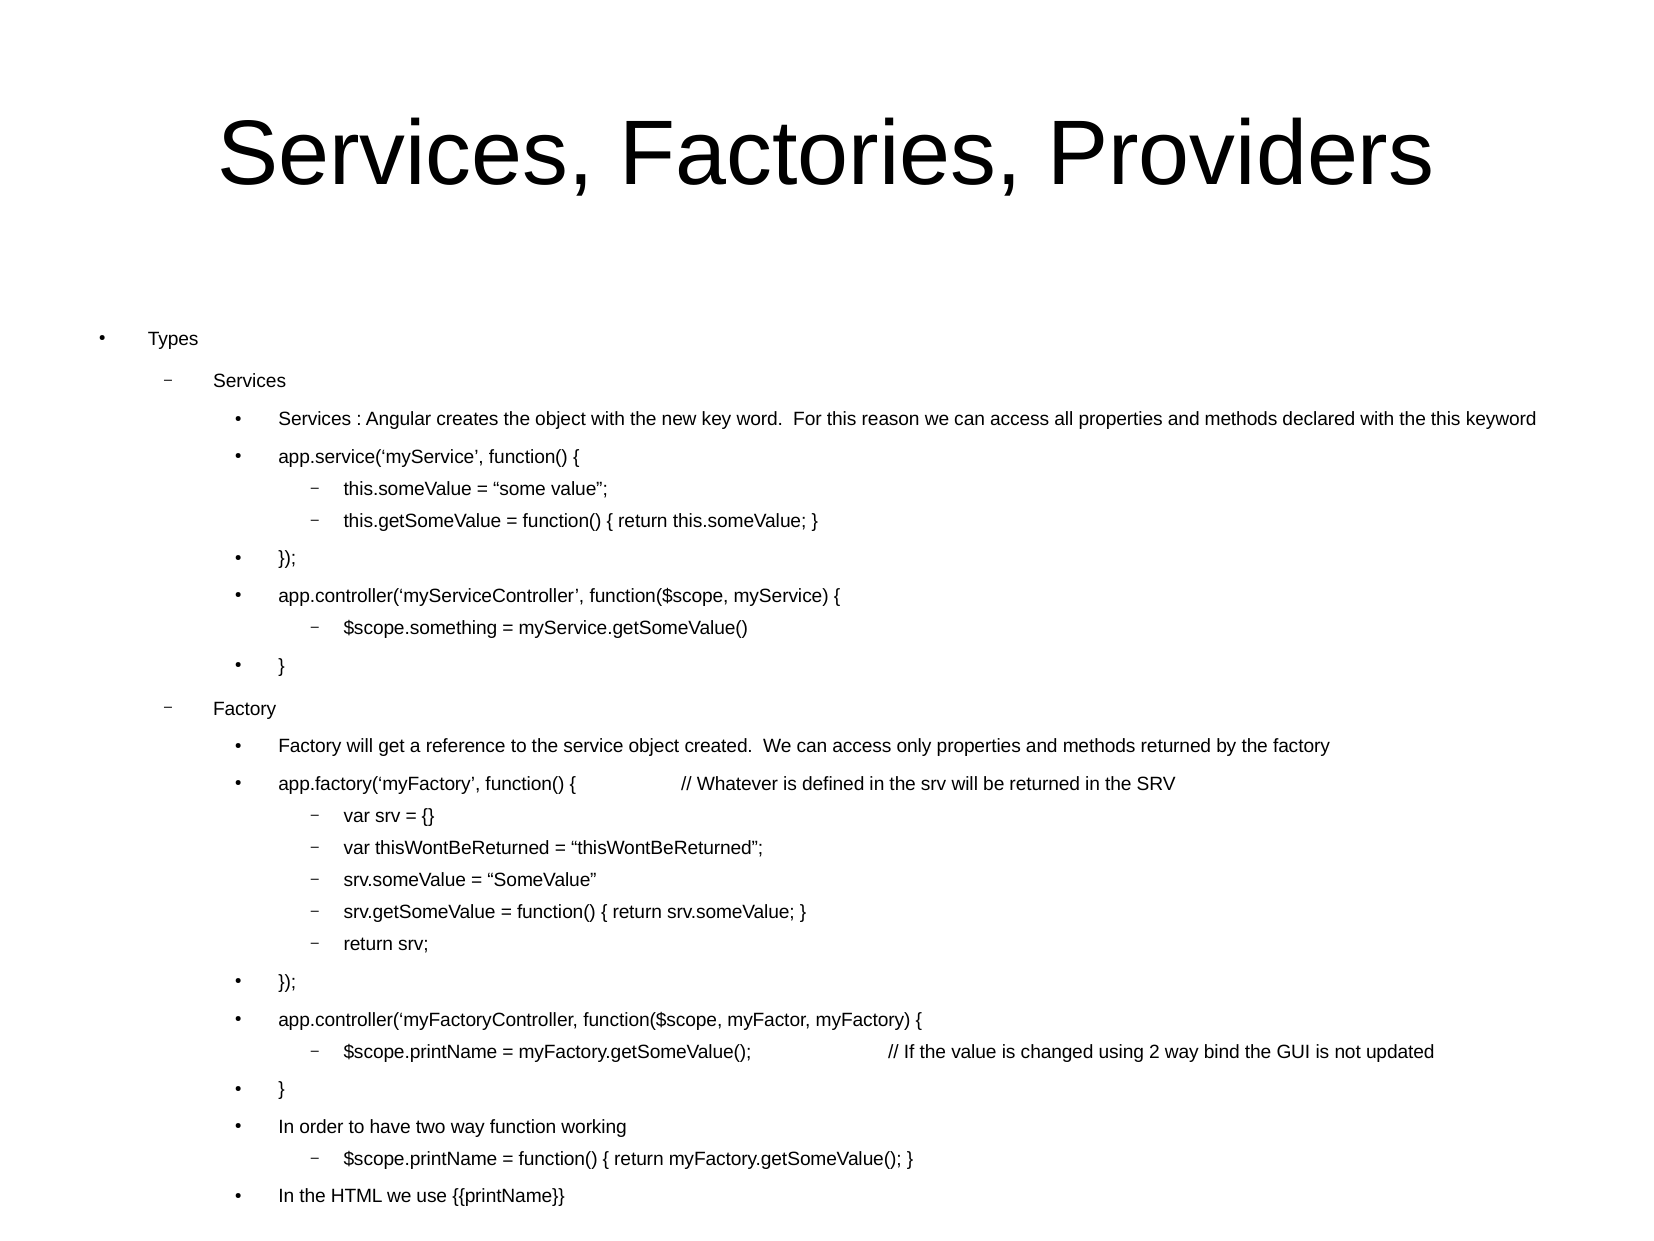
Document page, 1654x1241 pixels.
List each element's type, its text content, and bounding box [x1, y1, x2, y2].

title Services, Factories, Providers [82, 49, 1571, 257]
list Types Services Services : Angular creates the object with the new key word. For this reason we can access all properties and methods declared with the this keyword app.service(‘myService’, function() { this.someValue = “some value”; this.getSomeValue = function() { return this.someValue; } }); app.controller(‘myServiceController’, function($scope, myService) { $scope.something = myService.getSomeValue() } Factory Factory will get a reference to the service object created. We can access only properties and methods returned by the factory app.factory(‘myFactory’, function() { // Whatever is defined in the srv will be returned in the SRV var srv = {} var thisWontBeReturned = “thisWontBeReturned”; srv.someValue = “SomeValue” srv.getSomeValue = function() { return srv.someValue; } return srv; }); app.controller(‘myFactoryController, function($scope, myFactor, myFactory) { $scope.printName = myFactory.getSomeValue(); // If the value is changed using 2 way bind the GUI is not updated } In order to have two way function working $scope.printName = function() { return myFactory.getSomeValue(); } In the HTML we use {{printName}} [82, 290, 1571, 1216]
